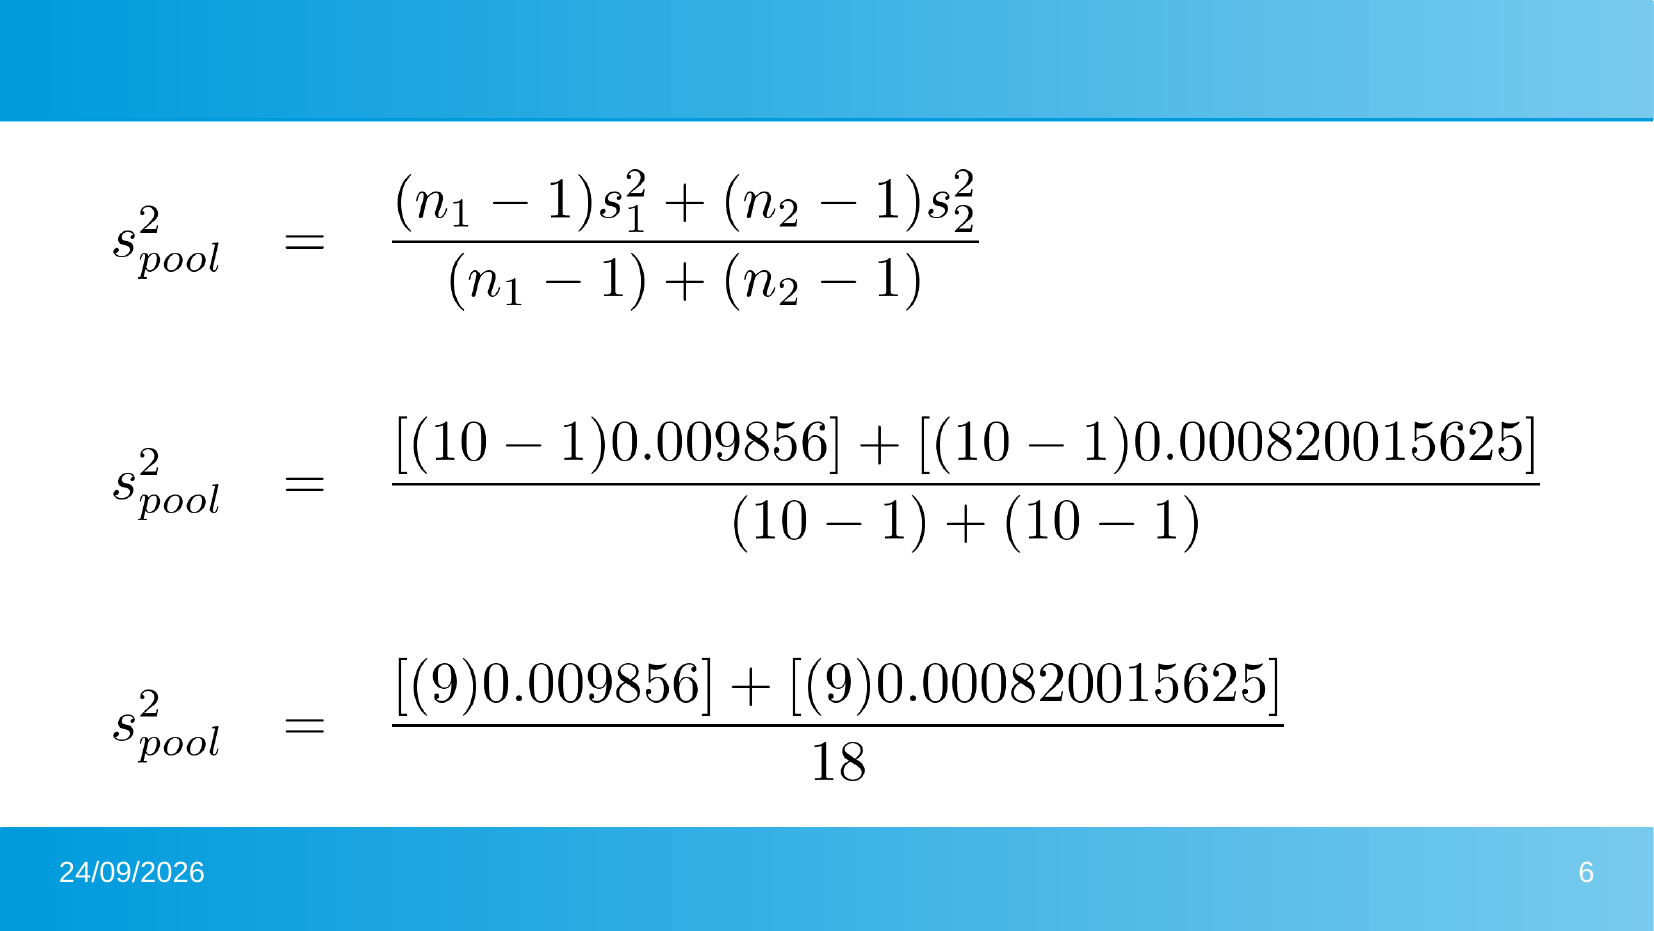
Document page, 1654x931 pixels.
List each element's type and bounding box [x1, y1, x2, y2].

picture [113, 169, 1540, 781]
